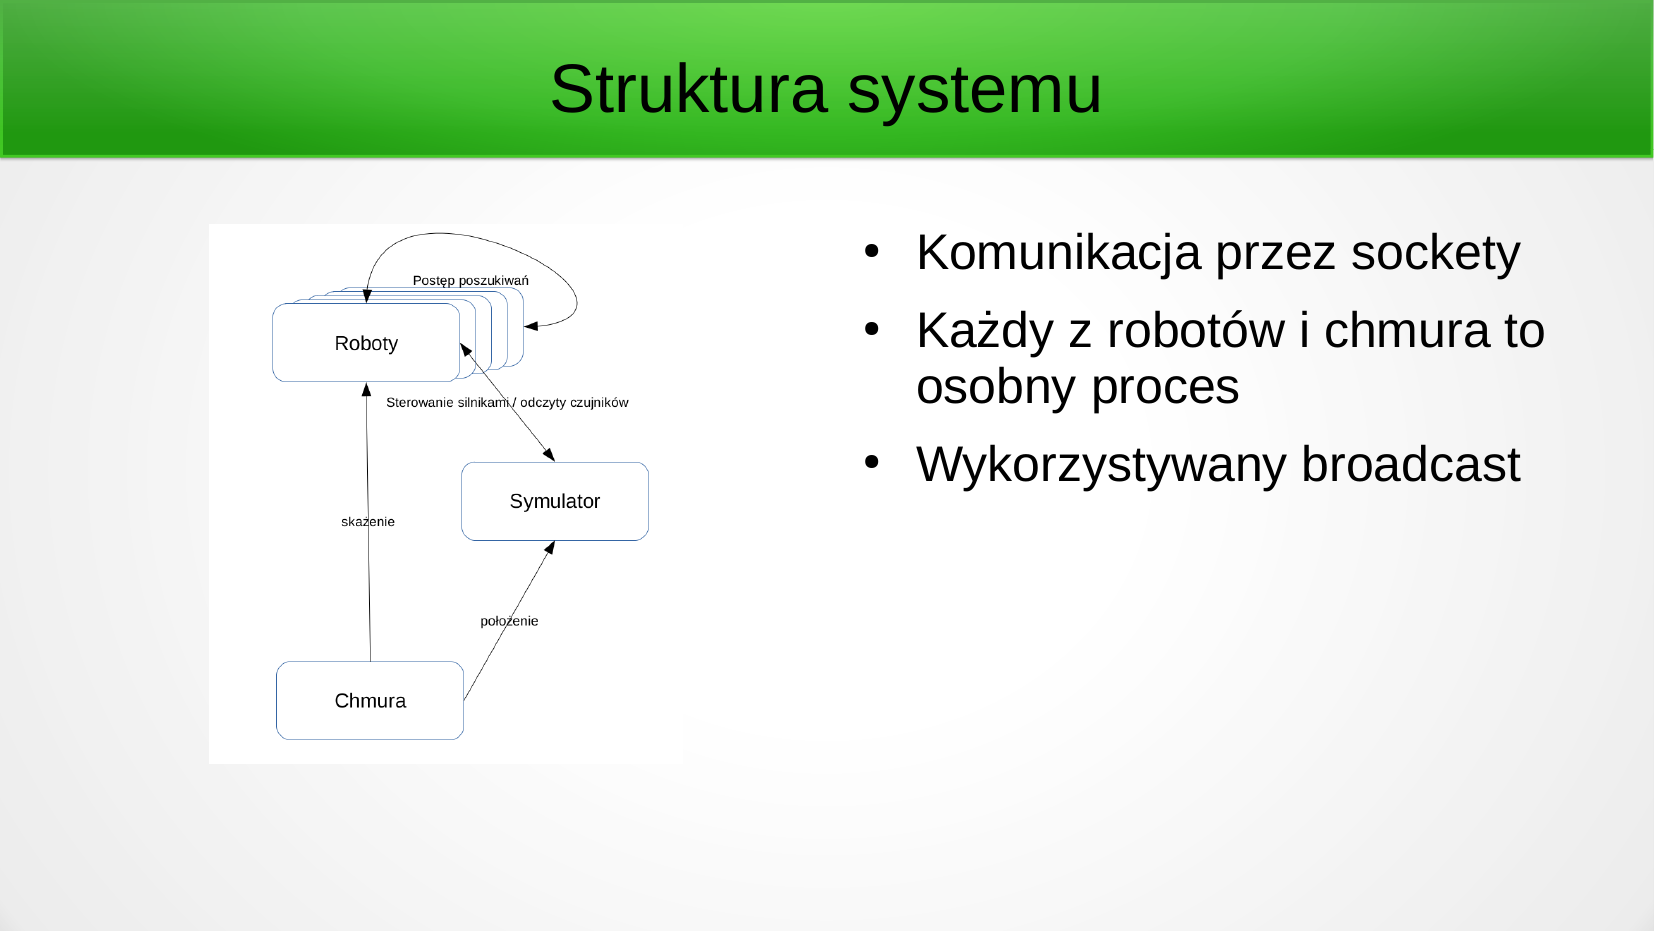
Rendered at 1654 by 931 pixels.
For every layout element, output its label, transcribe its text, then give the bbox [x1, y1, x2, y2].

list Komunikacja przez sockety Każdy z robotów i chmura to osobny proces Wykorzystywany broadcast [845, 224, 1572, 764]
picture [209, 224, 683, 764]
title Struktura systemu [82, 35, 1571, 142]
